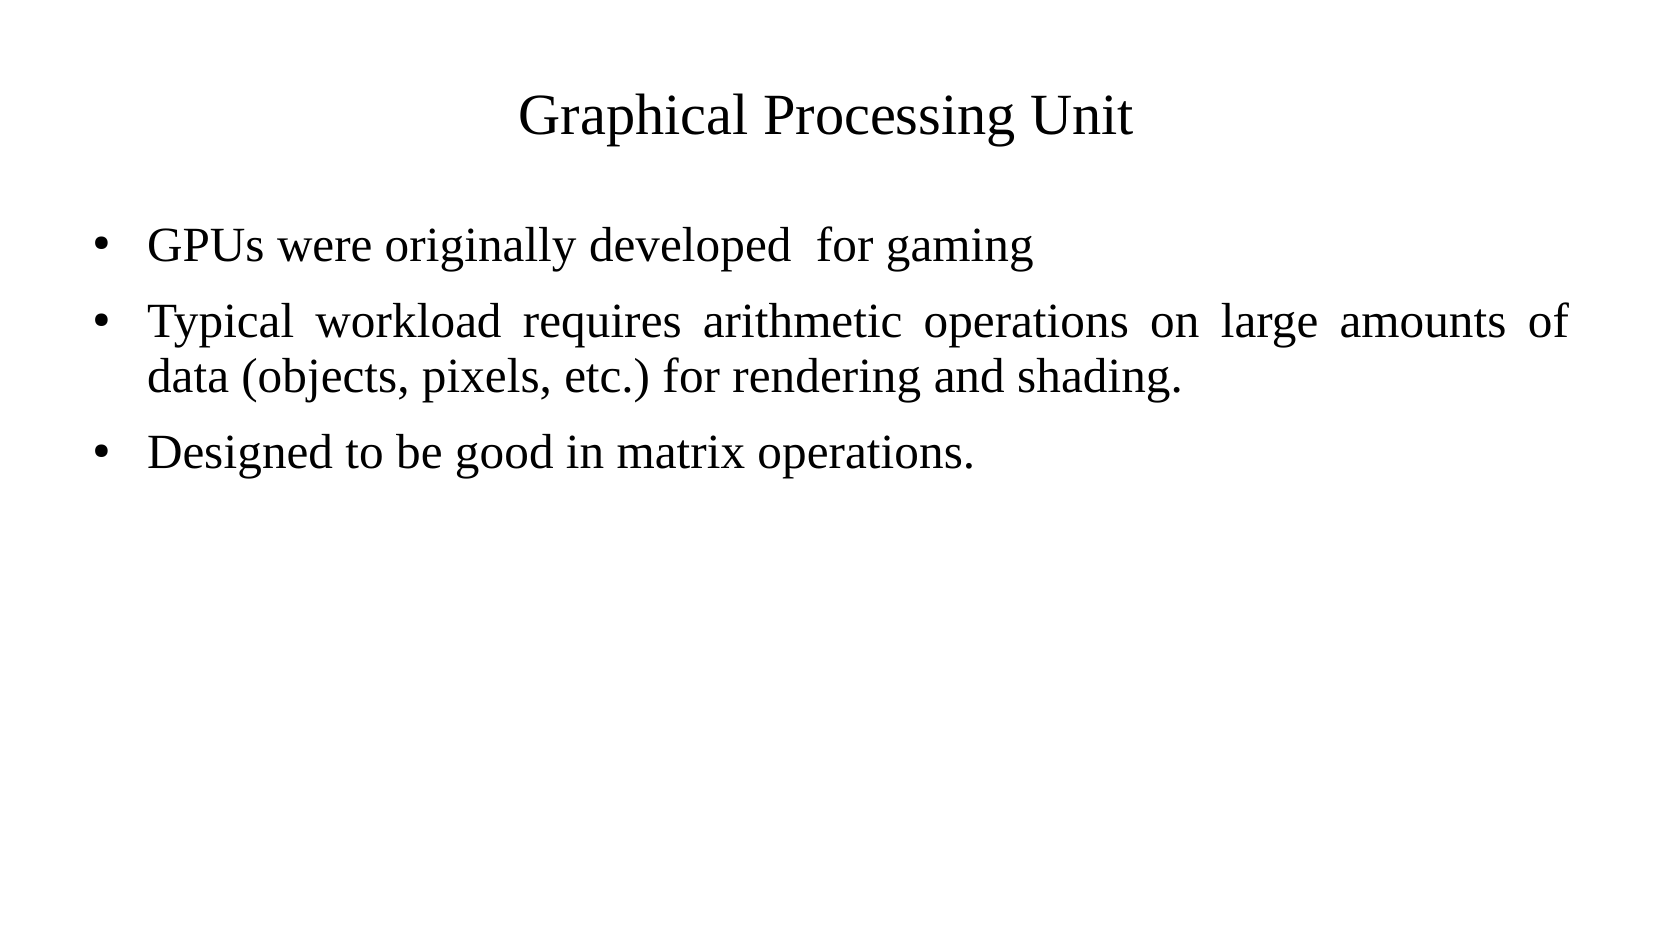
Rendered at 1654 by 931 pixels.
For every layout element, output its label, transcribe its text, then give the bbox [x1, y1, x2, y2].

title Graphical Processing Unit [82, 37, 1571, 193]
list GPUs were originally developed for gaming Typical workload requires arithmetic operations on large amounts of data (objects, pixels, etc.) for rendering and shading. Designed to be good in matrix operations. [82, 217, 1571, 481]
